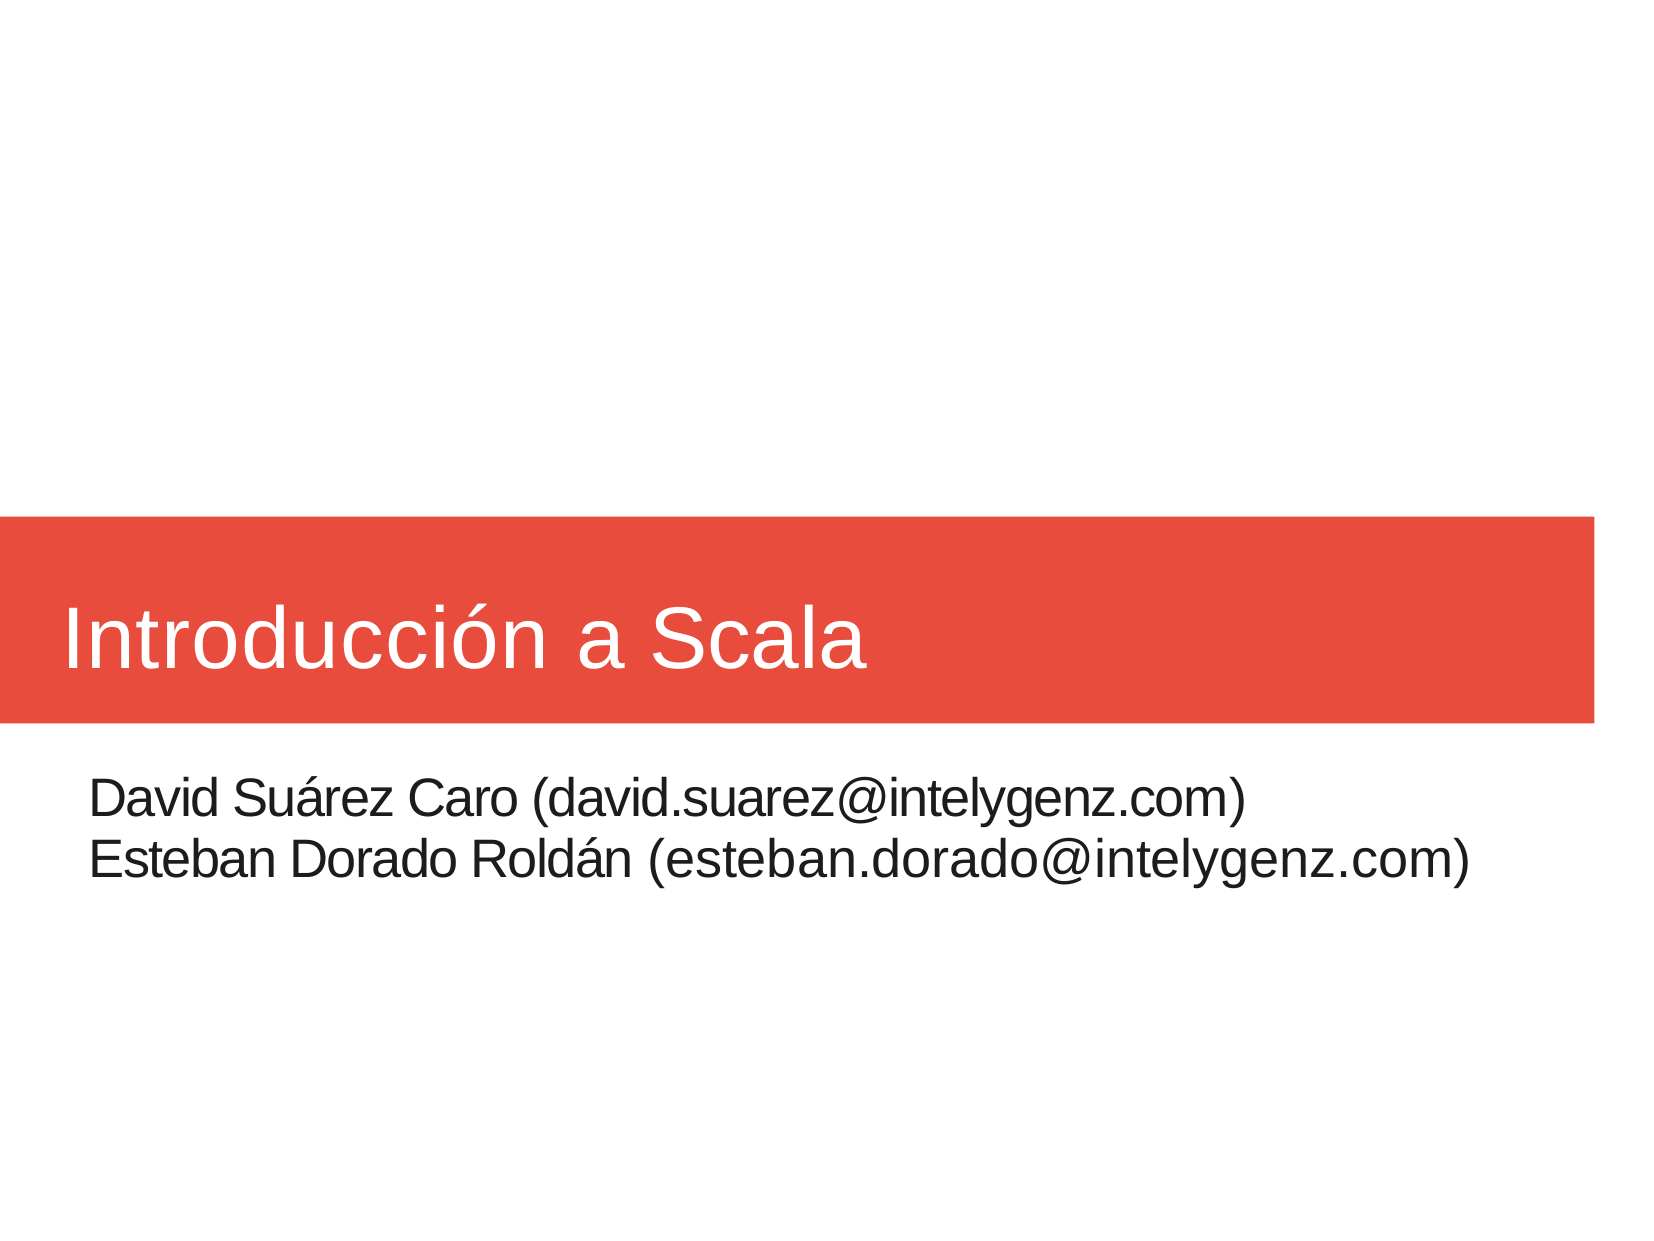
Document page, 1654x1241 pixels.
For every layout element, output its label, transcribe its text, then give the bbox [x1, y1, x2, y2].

subtitle David Suárez Caro (david.suarez@intelygenz.com) Esteban Dorado Roldán (esteban.dorado@intelygenz.com) [88, 767, 1595, 1182]
title Introducción a Scala [59, 553, 1595, 687]
